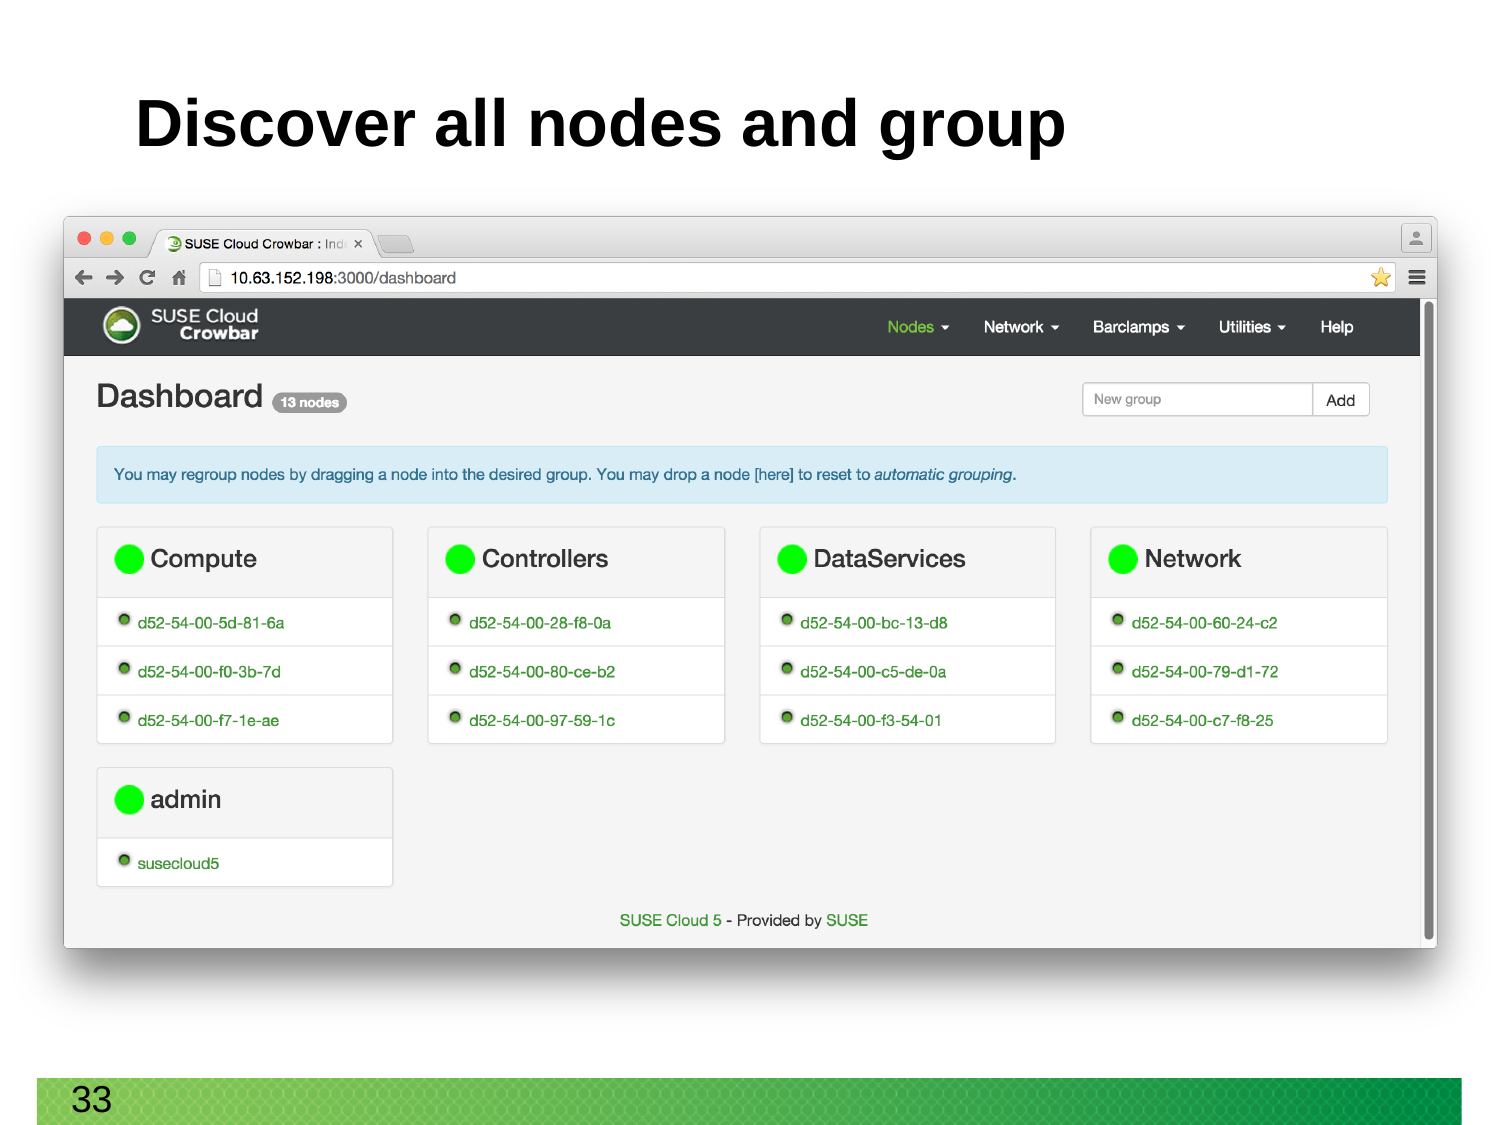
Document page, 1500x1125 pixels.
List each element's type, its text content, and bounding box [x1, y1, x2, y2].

title Discover all nodes and group [135, 41, 1372, 180]
picture [36, 1078, 1462, 1125]
picture [0, 180, 1500, 1039]
